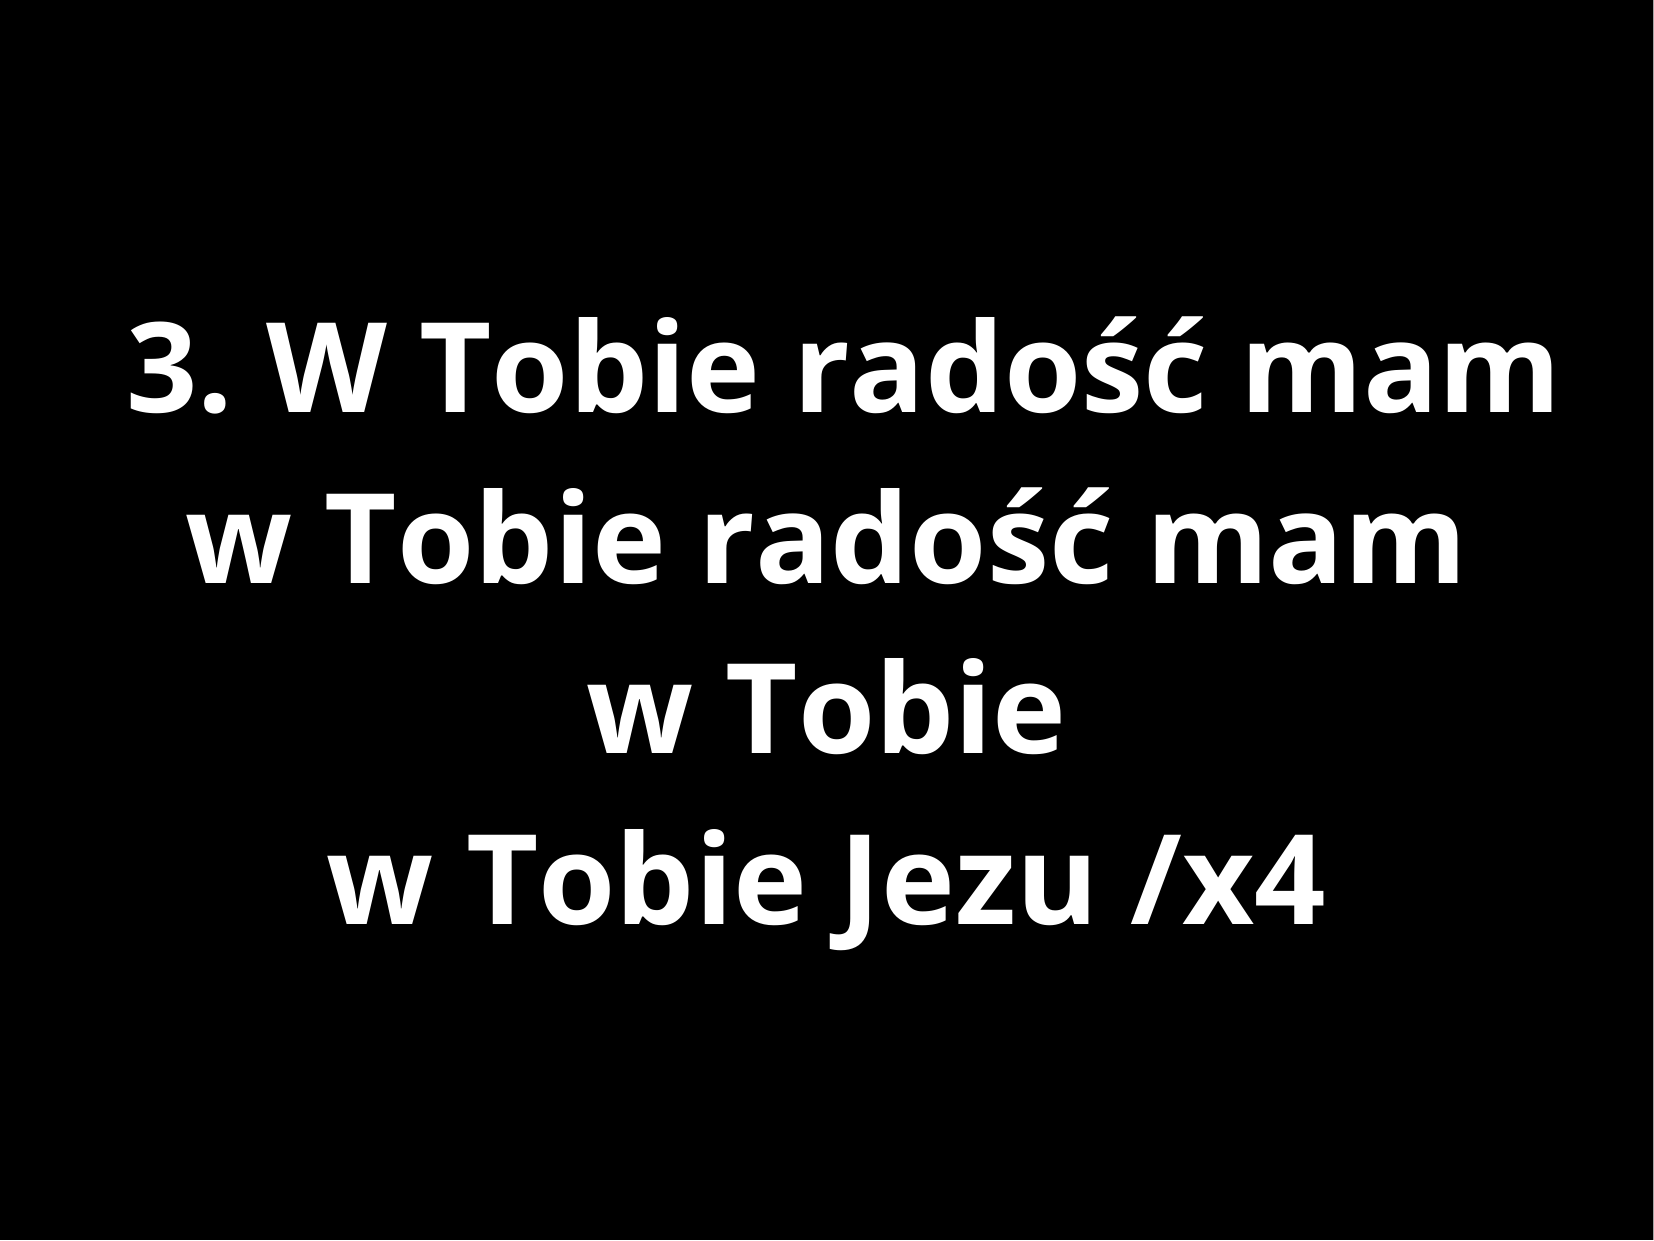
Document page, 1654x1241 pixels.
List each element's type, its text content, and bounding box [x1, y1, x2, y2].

subtitle 3. W Tobie radość mam w Tobie radość mam w Tobie w Tobie Jezu /x4 [0, 0, 1654, 1241]
